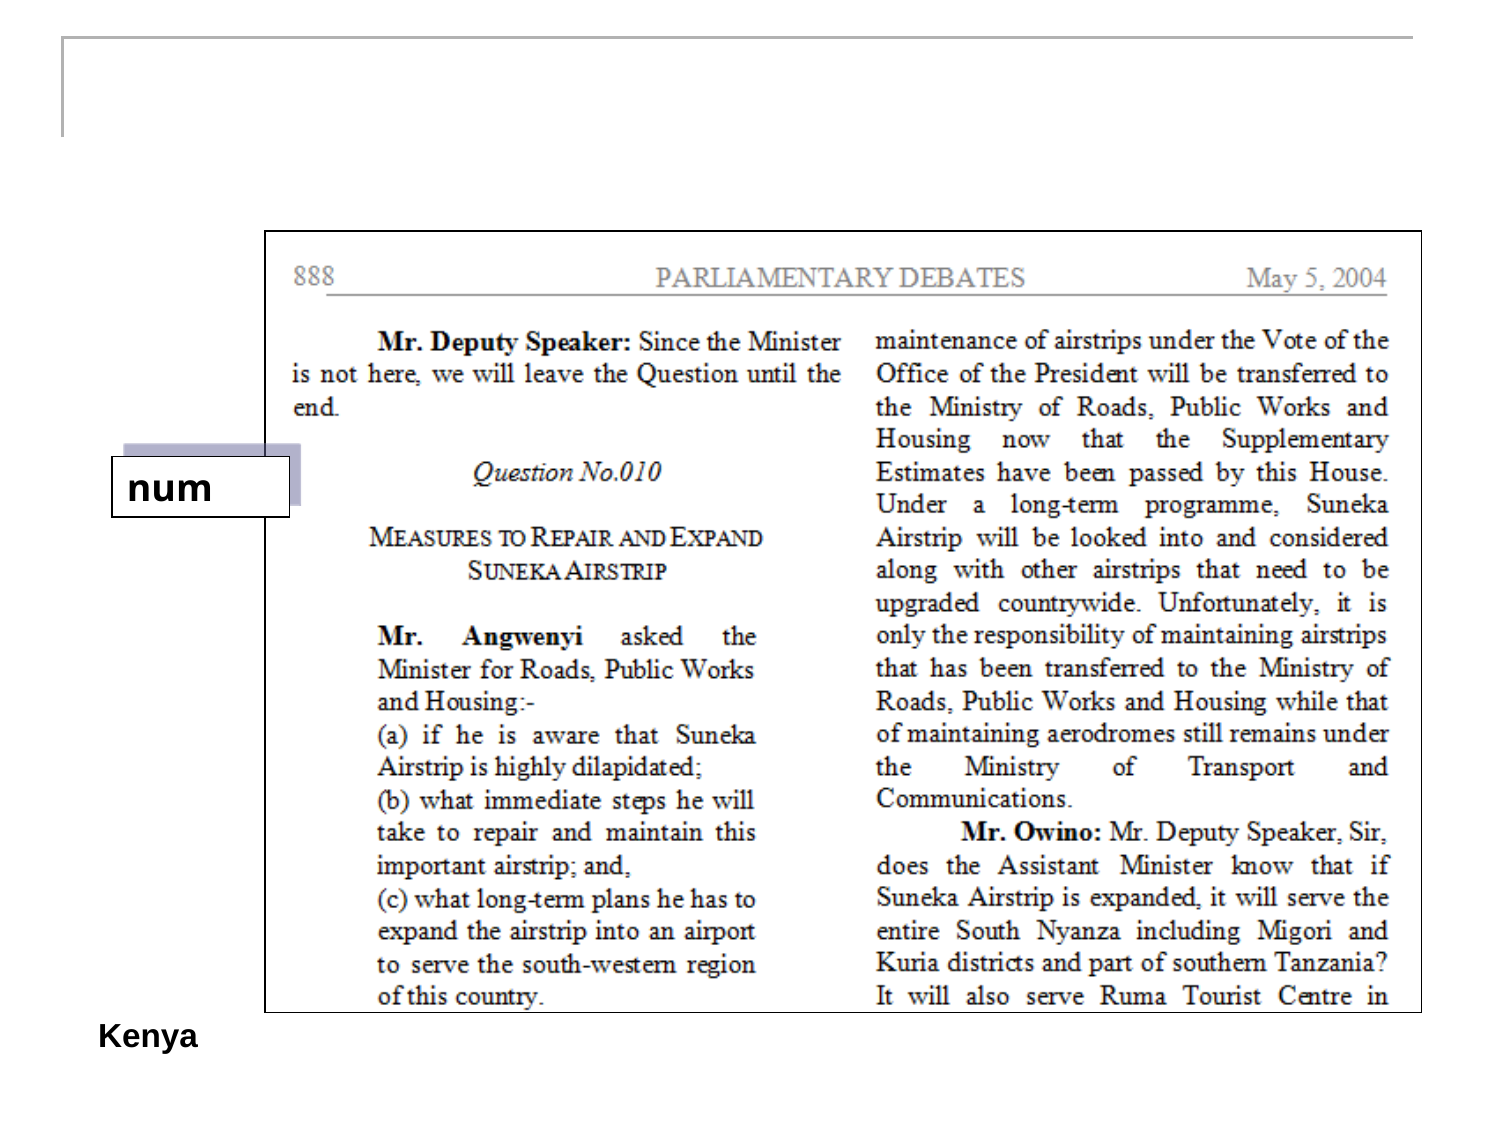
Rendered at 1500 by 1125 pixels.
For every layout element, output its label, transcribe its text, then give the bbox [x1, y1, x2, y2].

picture [265, 231, 1421, 1012]
text_box num [112, 456, 290, 517]
text_box Kenya [83, 1006, 213, 1063]
